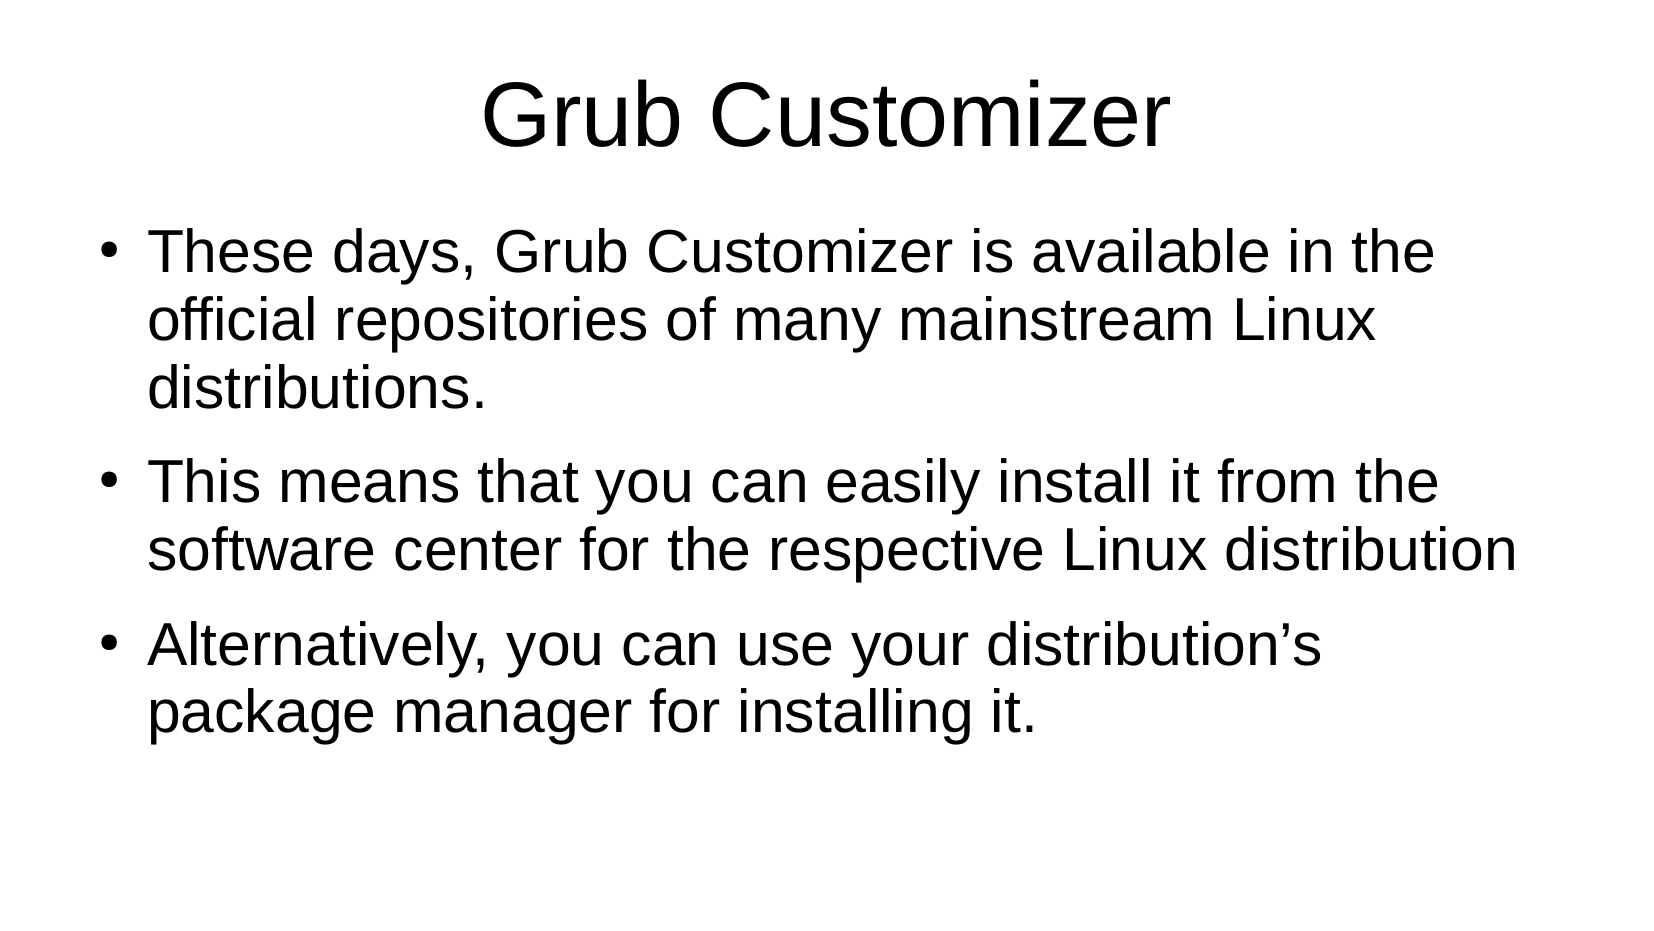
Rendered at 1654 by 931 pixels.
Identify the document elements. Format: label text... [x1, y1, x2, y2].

title Grub Customizer [82, 37, 1571, 193]
list These days, Grub Customizer is available in the official repositories of many mainstream Linux distributions. This means that you can easily install it from the software center for the respective Linux distribution Alternatively, you can use your distribution’s package manager for installing it. [82, 217, 1571, 758]
